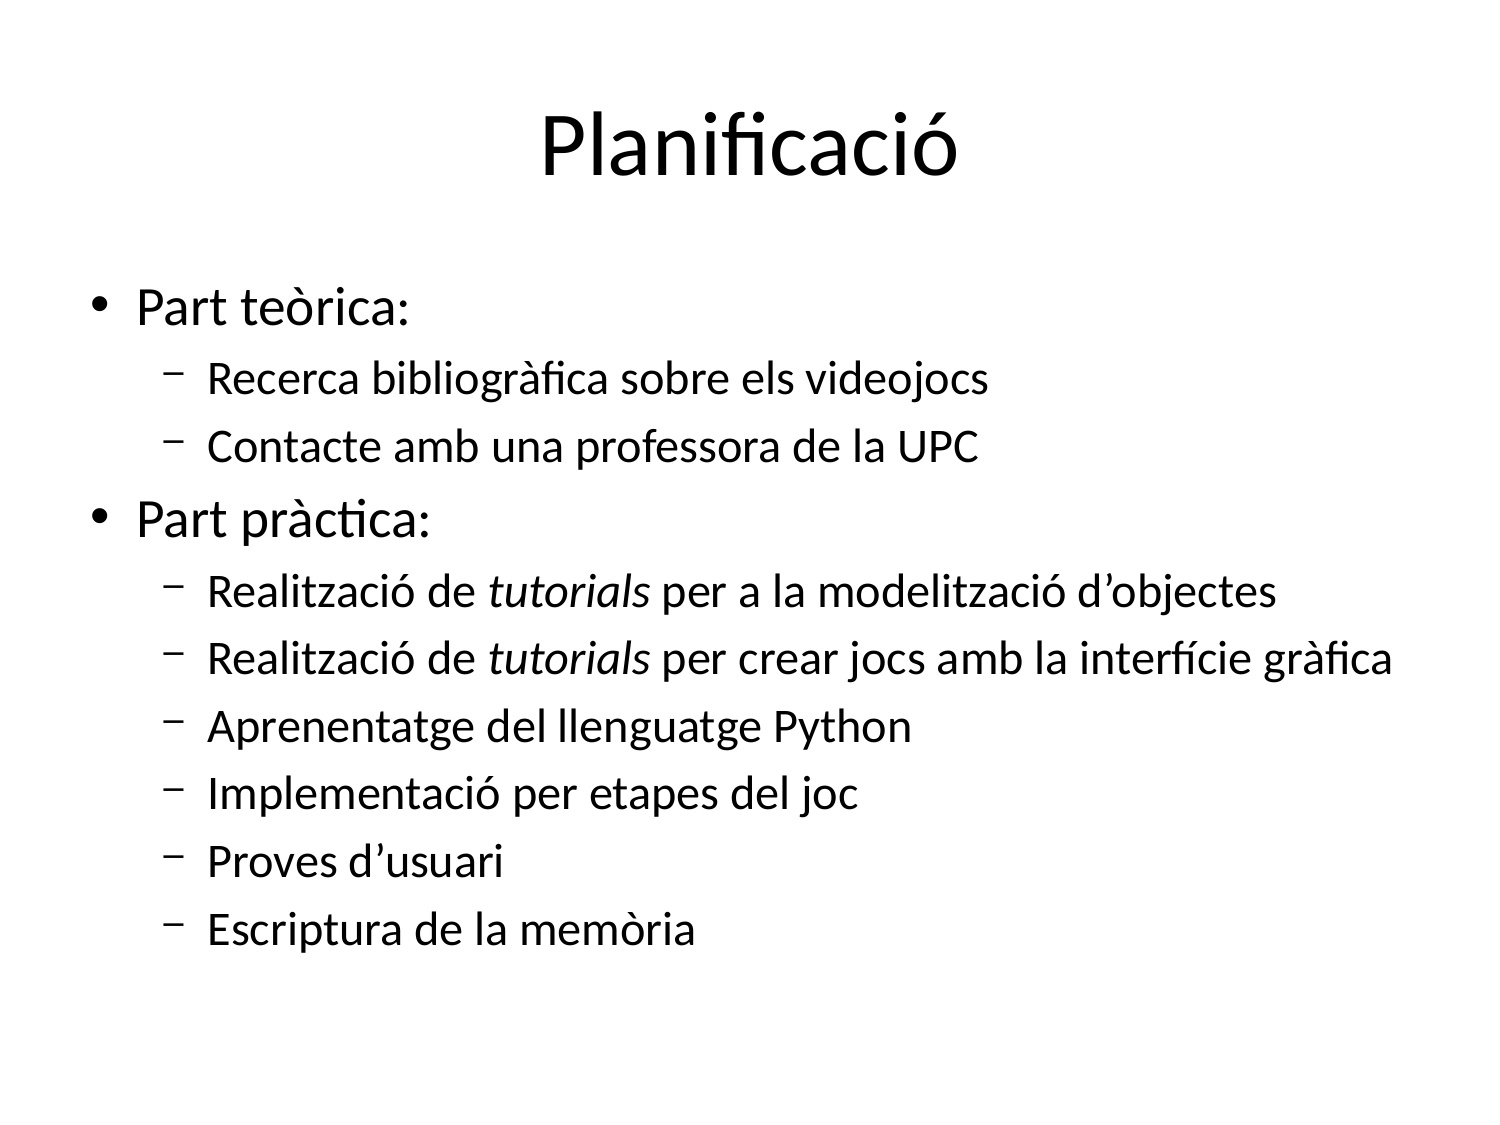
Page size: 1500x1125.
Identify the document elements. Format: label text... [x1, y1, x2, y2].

list Part teòrica: Recerca bibliogràfica sobre els videojocs Contacte amb una professora de la UPC Part pràctica: Realització de tutorials per a la modelització d’objectes Realització de tutorials per crear jocs amb la interfície gràfica Aprenentatge del llenguatge Python Implementació per etapes del joc Proves d’usuari Escriptura de la memòria [75, 262, 1425, 1005]
title Planificació [75, 45, 1425, 233]
